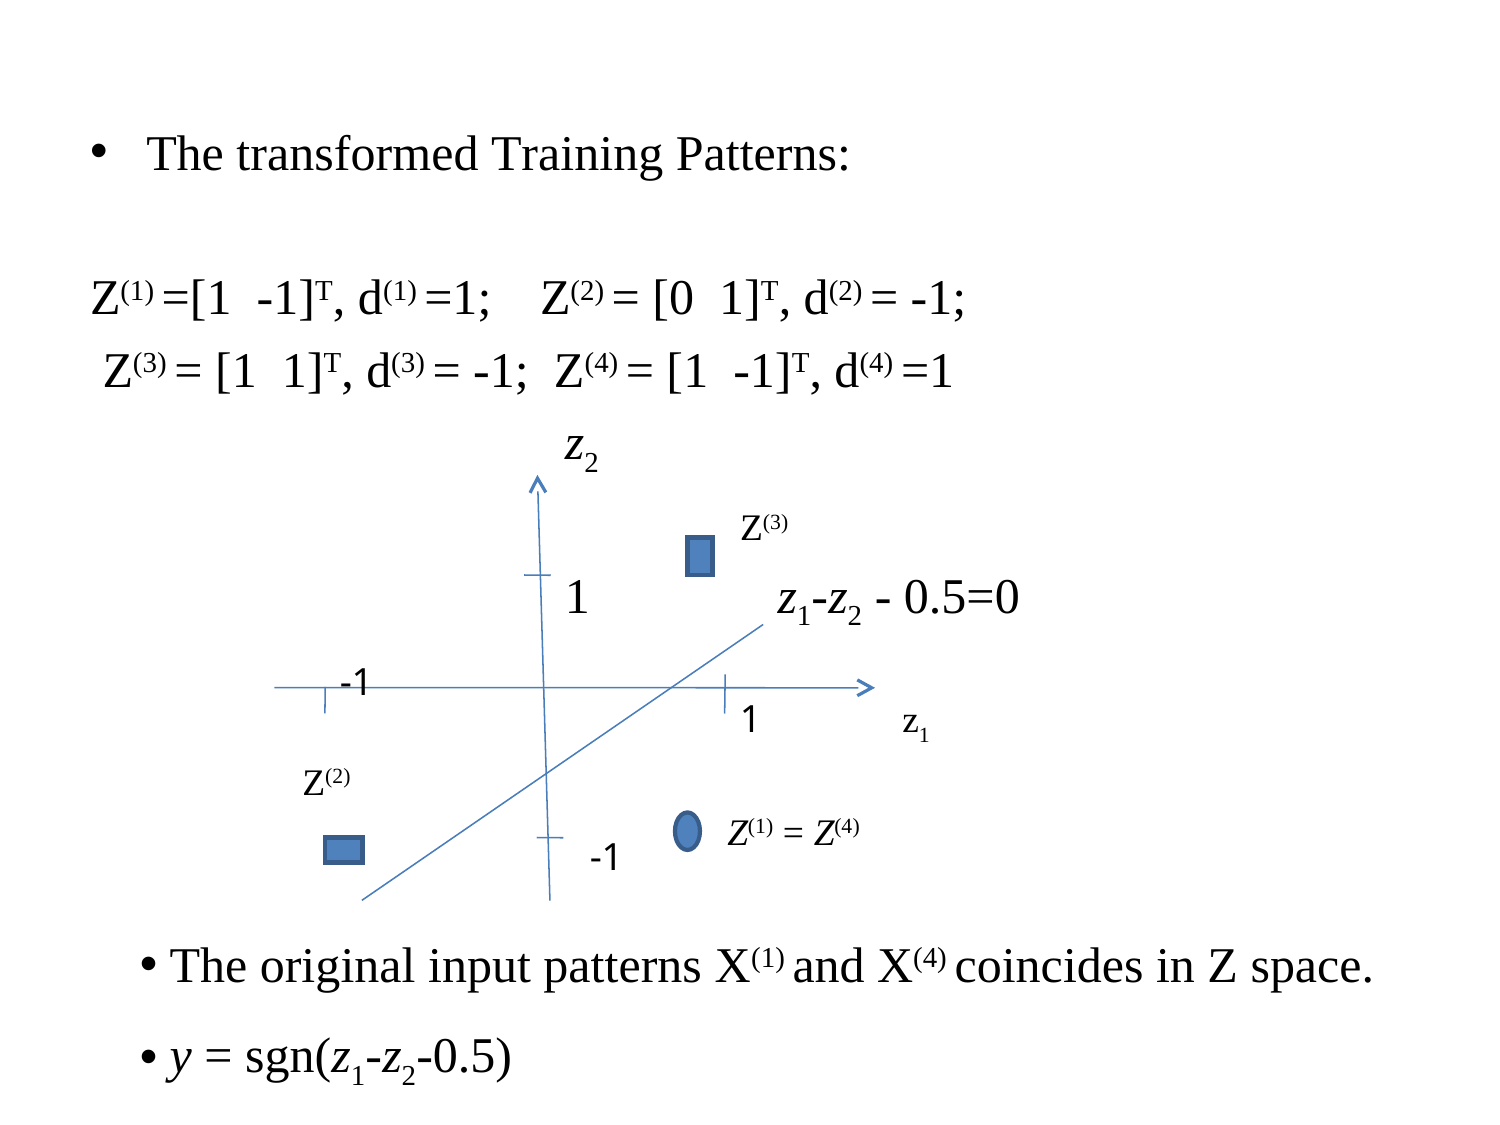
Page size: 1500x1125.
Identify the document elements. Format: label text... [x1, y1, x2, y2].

text_box [324, 837, 363, 863]
text_box [674, 812, 700, 850]
text_box -1 [324, 649, 401, 711]
text_box Z(1) = Z(4) [712, 799, 913, 861]
text_box z1 [887, 687, 976, 755]
text_box 1 [724, 687, 763, 748]
text_box The original input patterns X(1) and X(4) coincides in Z space. y = sgn(z1-z2-0.5) [124, 924, 1426, 1099]
text_box Z(2) [287, 749, 388, 811]
text_box -1 [574, 824, 663, 886]
text_box [687, 537, 713, 575]
list The transformed Training Patterns: Z(1) =[1 -1]T, d(1) =1; Z(2) = [0 1]T, d(2) = -1; Z(3) = [1 1]T, d(3) = -1; Z(4) = [1 -1]T, d(4) =1 z2 Z(3) 1 z1-z2 - 0.5=0 [75, 112, 1426, 1005]
